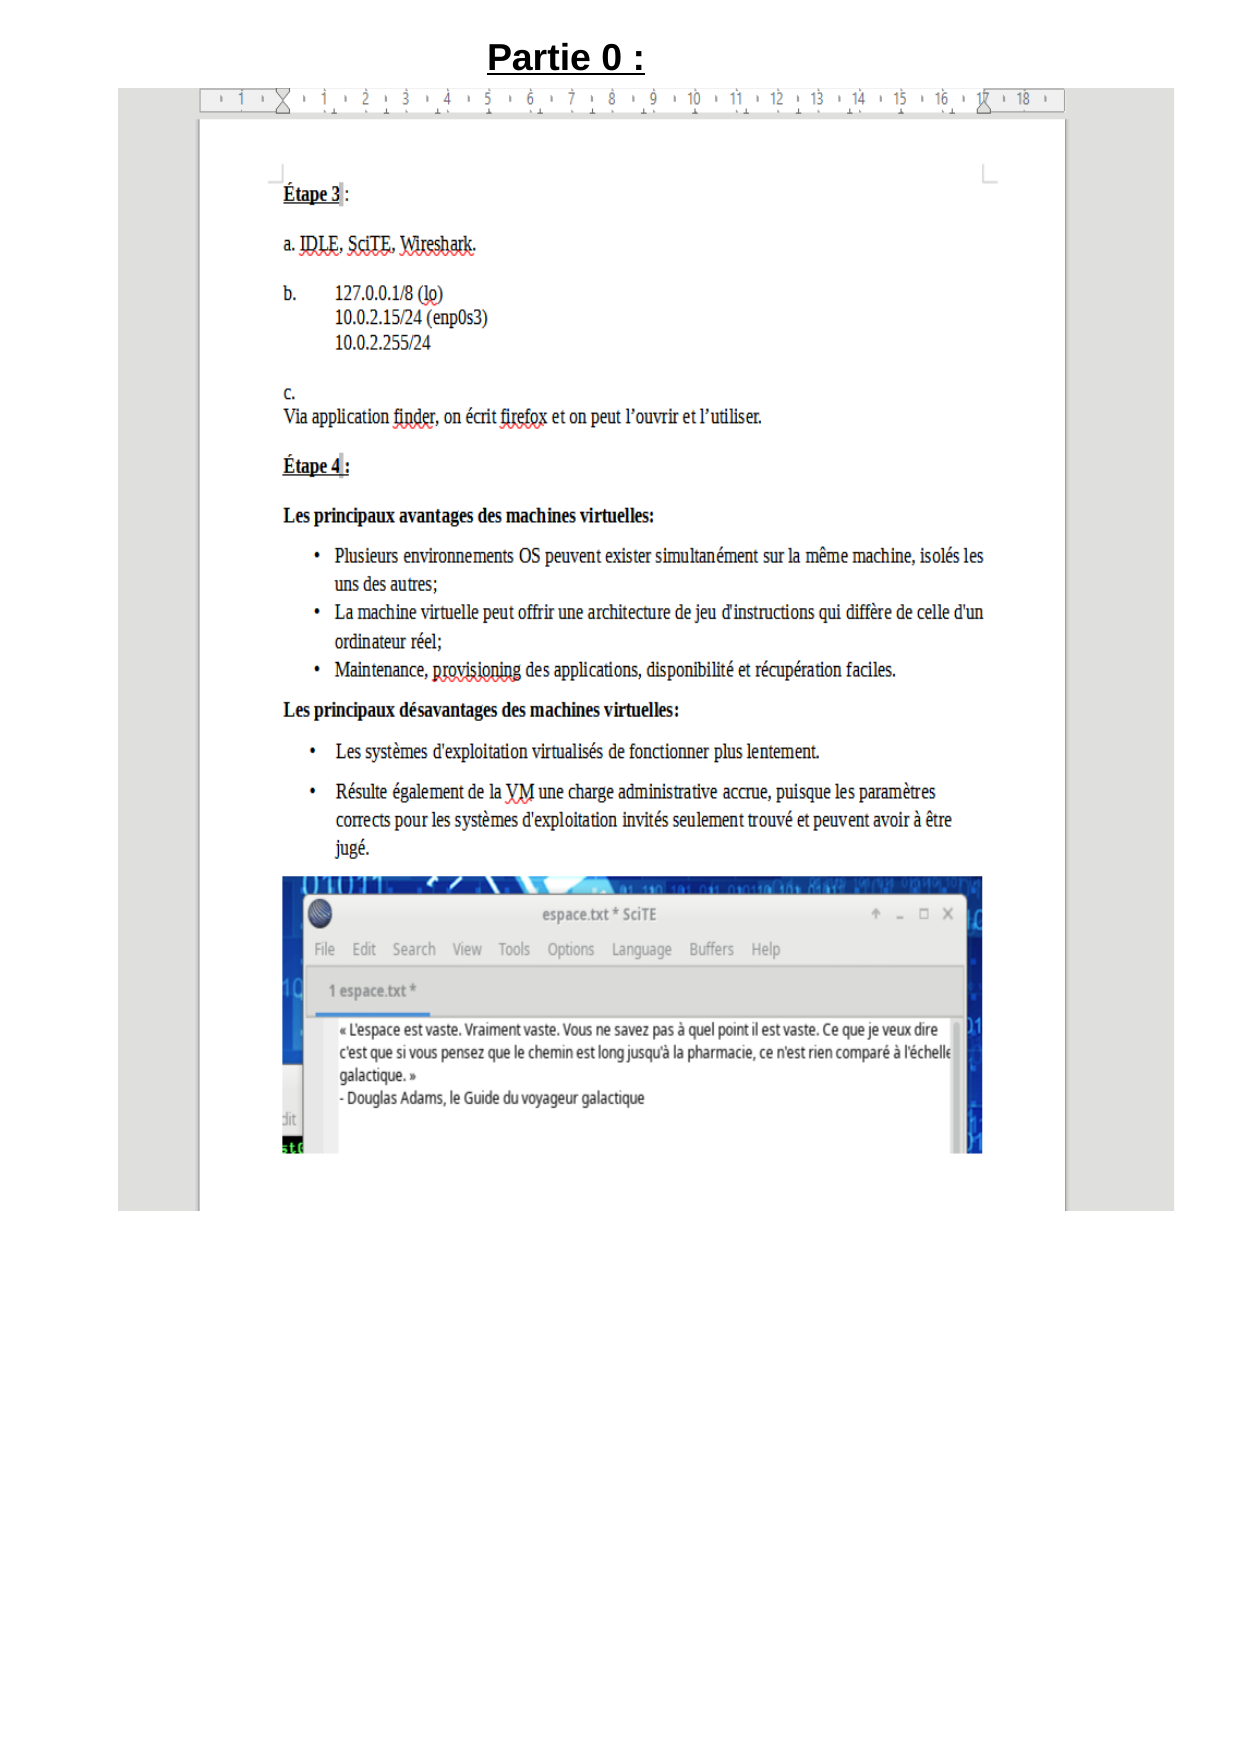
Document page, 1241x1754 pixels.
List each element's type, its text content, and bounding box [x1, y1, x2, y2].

text_box Partie 0 : [472, 29, 661, 93]
picture [118, 88, 1175, 1211]
